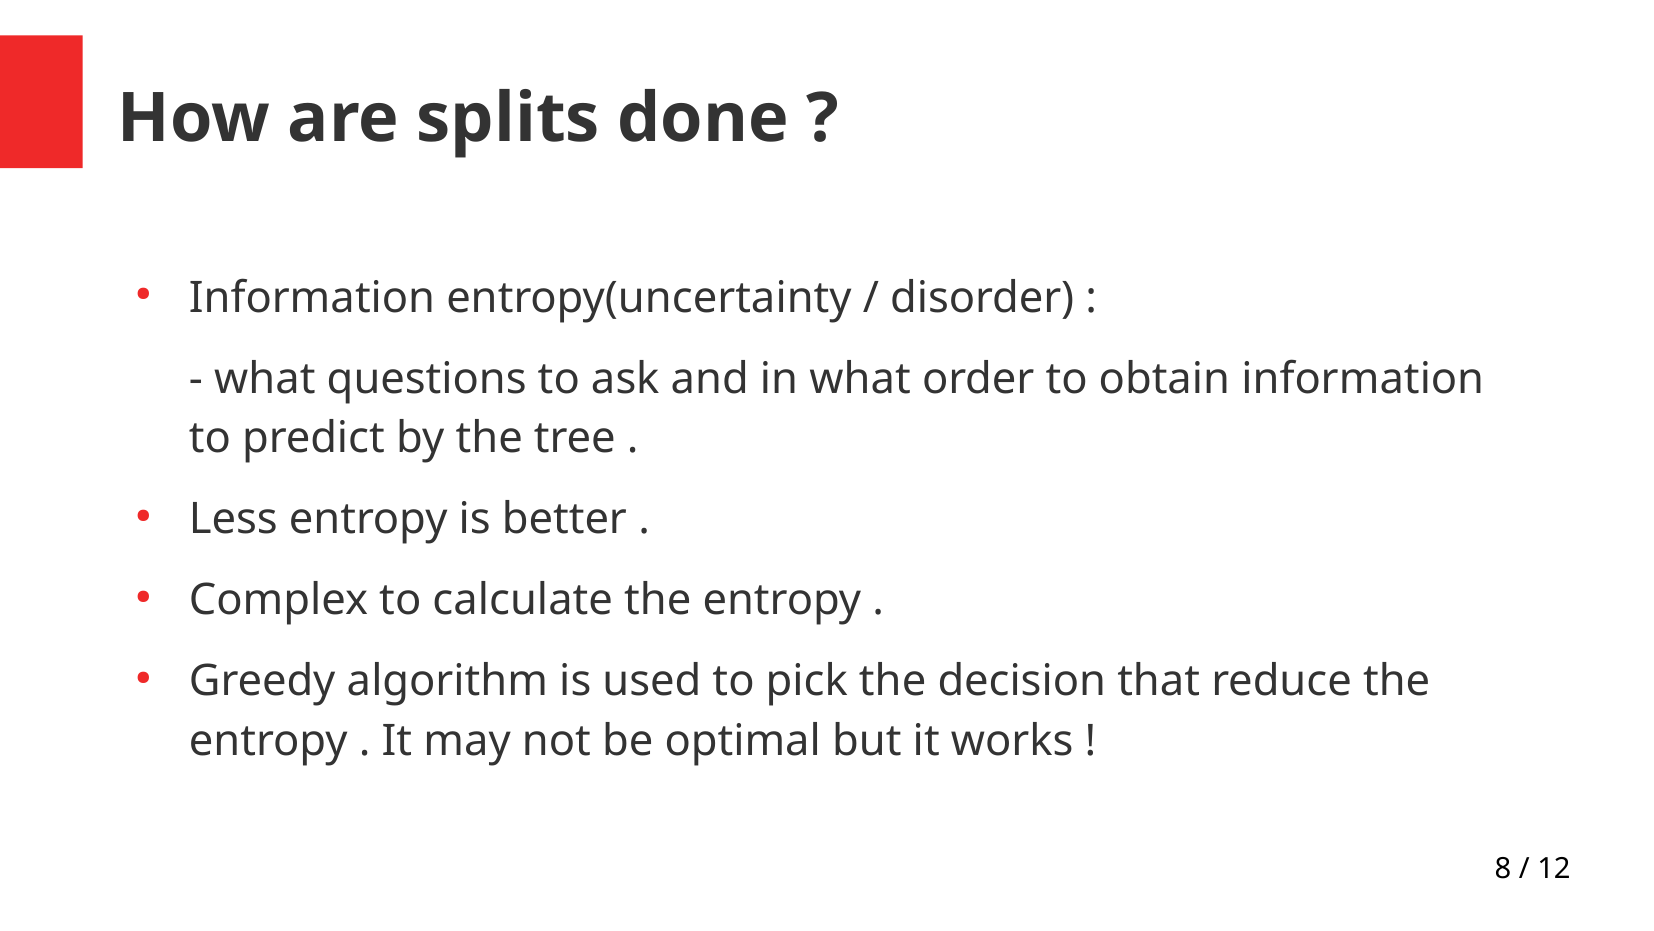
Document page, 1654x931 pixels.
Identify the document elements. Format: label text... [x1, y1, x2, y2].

list Information entropy(uncertainty / disorder) : - what questions to ask and in what order to obtain information to predict by the tree . Less entropy is better . Complex to calculate the entropy . Greedy algorithm is used to pick the decision that reduce the entropy . It may not be optimal but it works ! [117, 265, 1536, 806]
title How are splits done ? [117, 36, 1571, 193]
